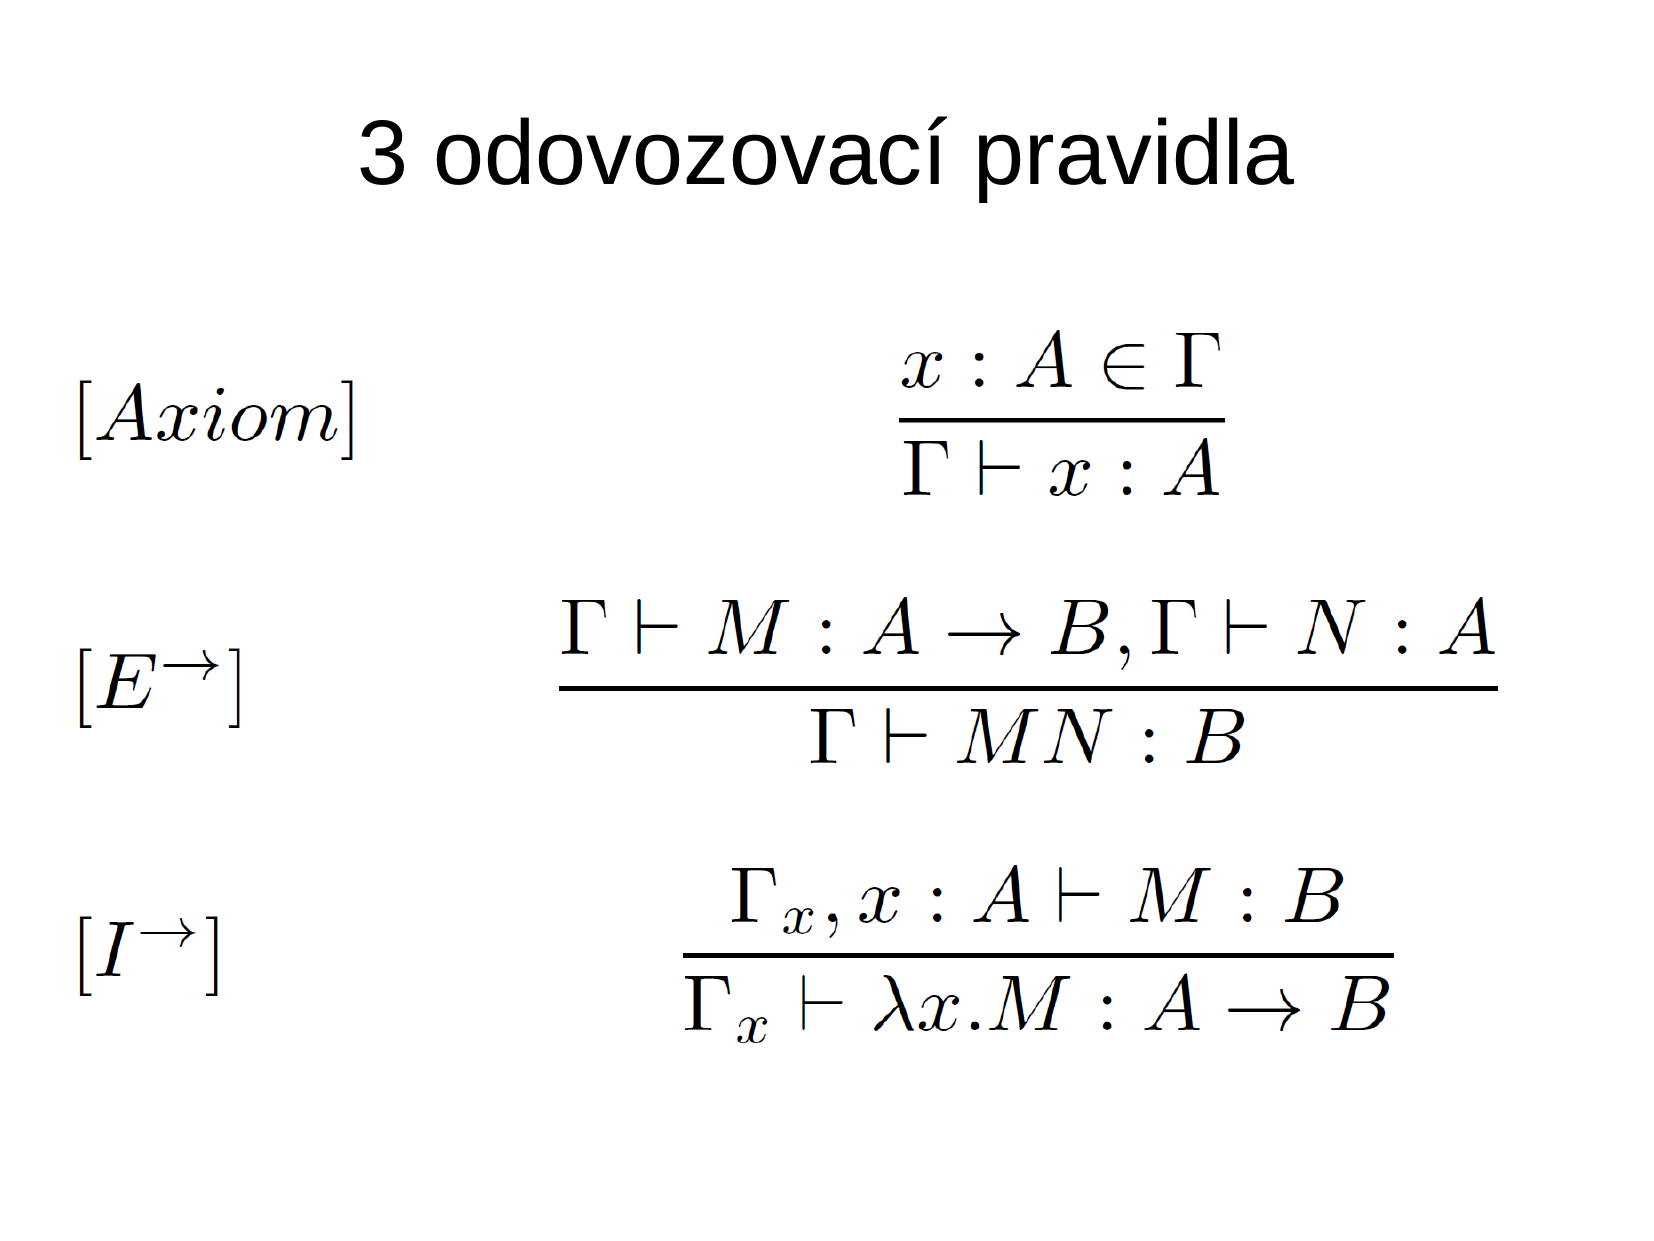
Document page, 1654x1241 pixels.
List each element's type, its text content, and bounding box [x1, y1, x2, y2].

picture [54, 285, 1554, 1063]
title 3 odovozovací pravidla [82, 49, 1571, 257]
